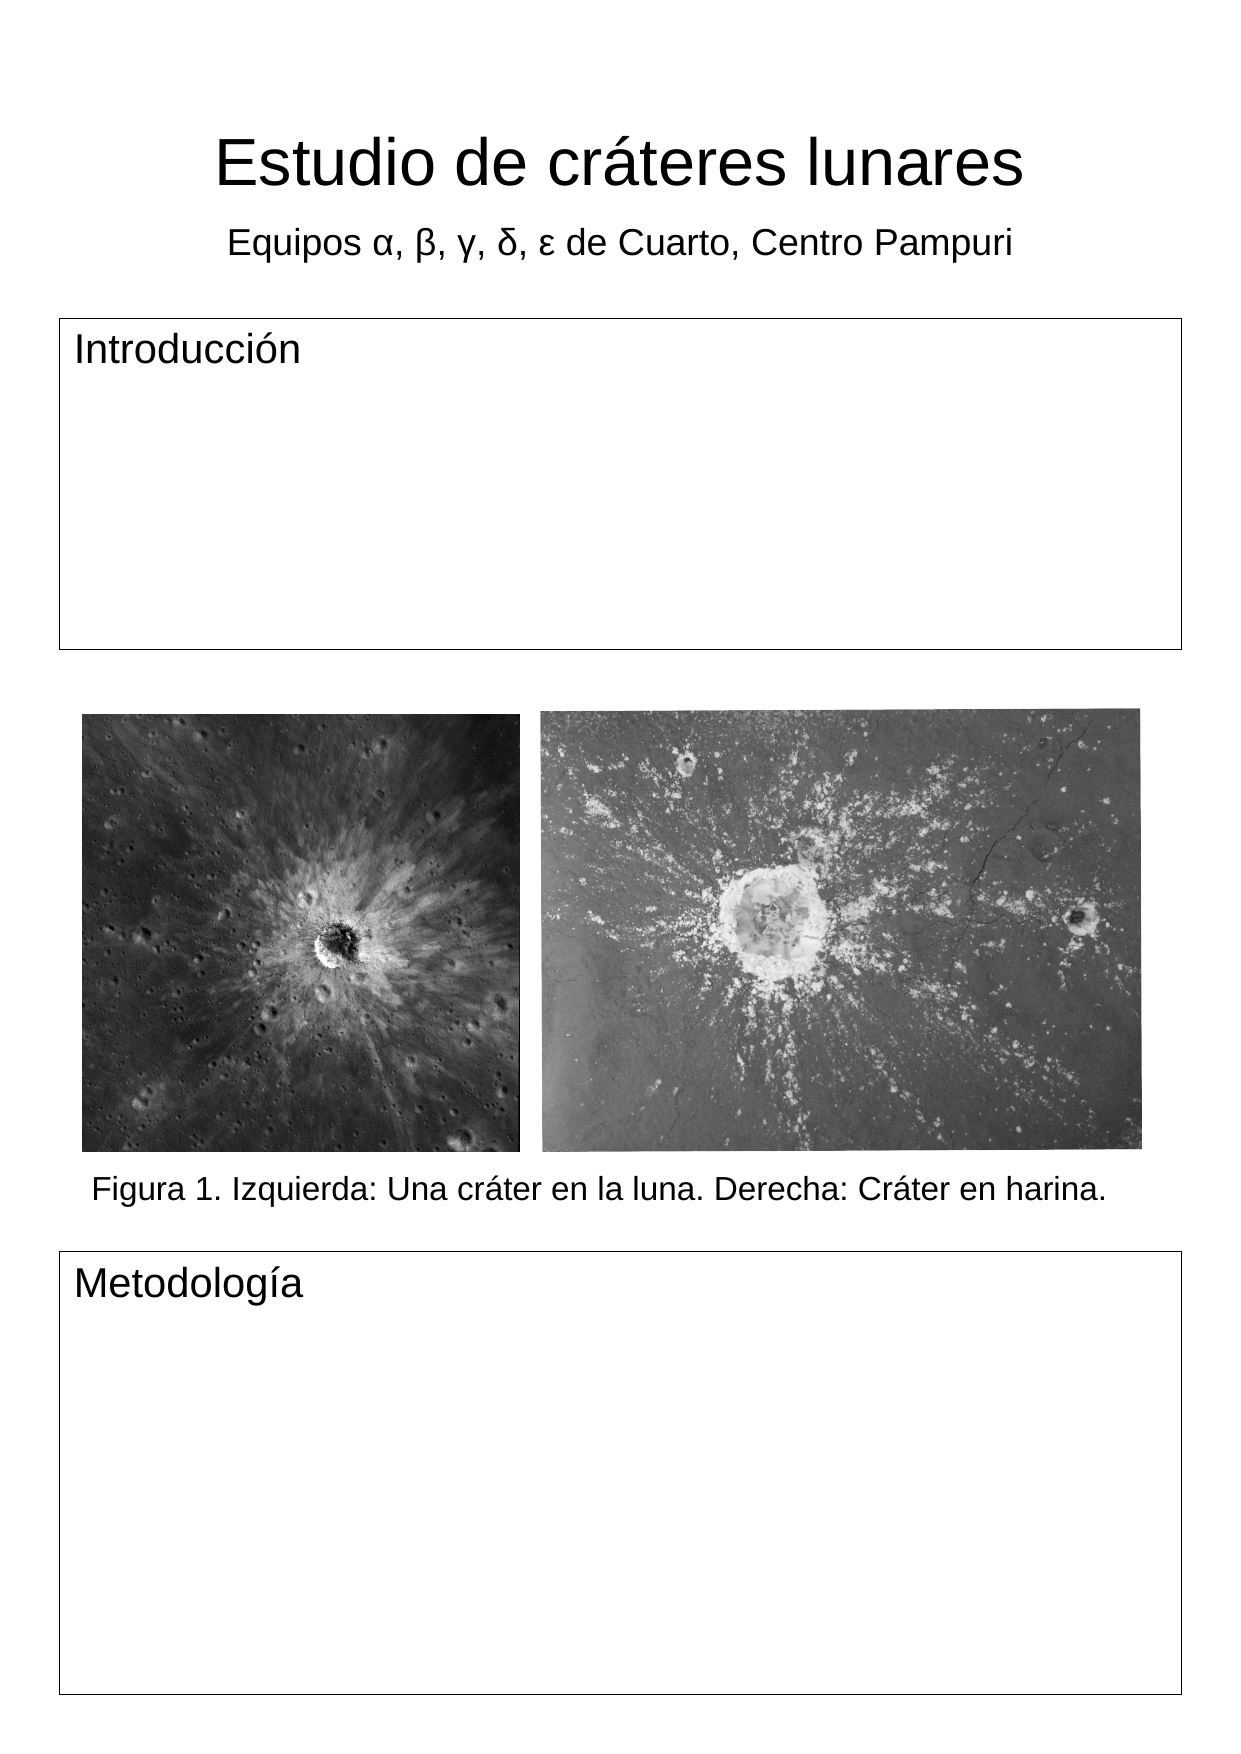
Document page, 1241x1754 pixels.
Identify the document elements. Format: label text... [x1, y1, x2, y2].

text_box Metodología [59, 1251, 1182, 1695]
title Equipos α, β, γ, δ, ε de Cuarto, Centro Pampuri [115, 204, 1126, 282]
title Estudio de cráteres lunares [115, 124, 1125, 201]
picture [540, 708, 1142, 1152]
text_box Figura 1. Izquierda: Una cráter en la luna. Derecha: Cráter en harina. [76, 1163, 1199, 1223]
text_box Introducción [59, 318, 1182, 650]
picture [82, 714, 520, 1152]
